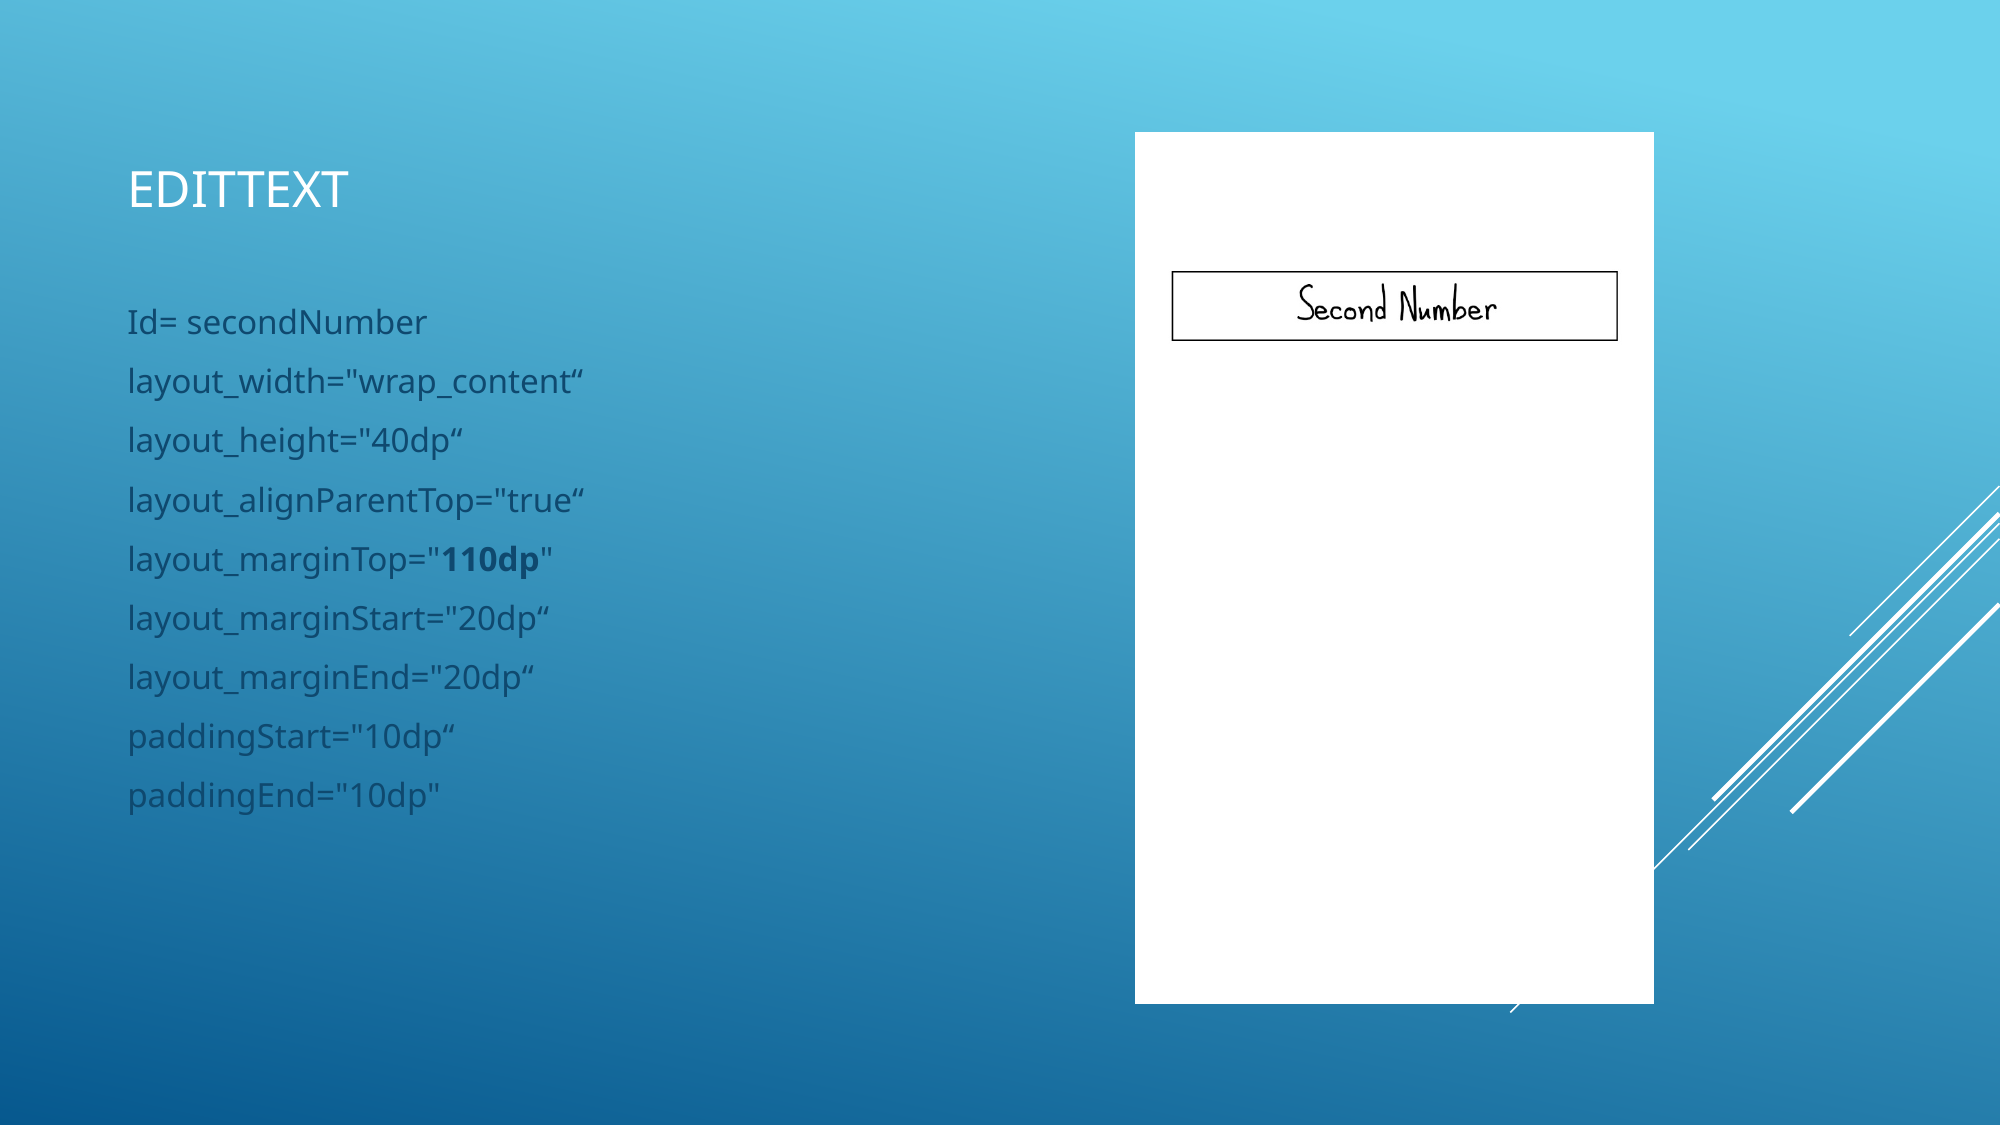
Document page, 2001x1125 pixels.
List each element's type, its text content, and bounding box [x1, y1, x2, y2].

picture [1135, 132, 1654, 1004]
list Id= secondNumber layout_width="wrap_content“ layout_height="40dp“ layout_alignParentTop="true“ layout_marginTop="110dp" layout_marginStart="20dp“ layout_marginEnd="20dp“ paddingStart="10dp“ paddingEnd="10dp" [112, 293, 713, 984]
title EditText [112, 0, 713, 225]
